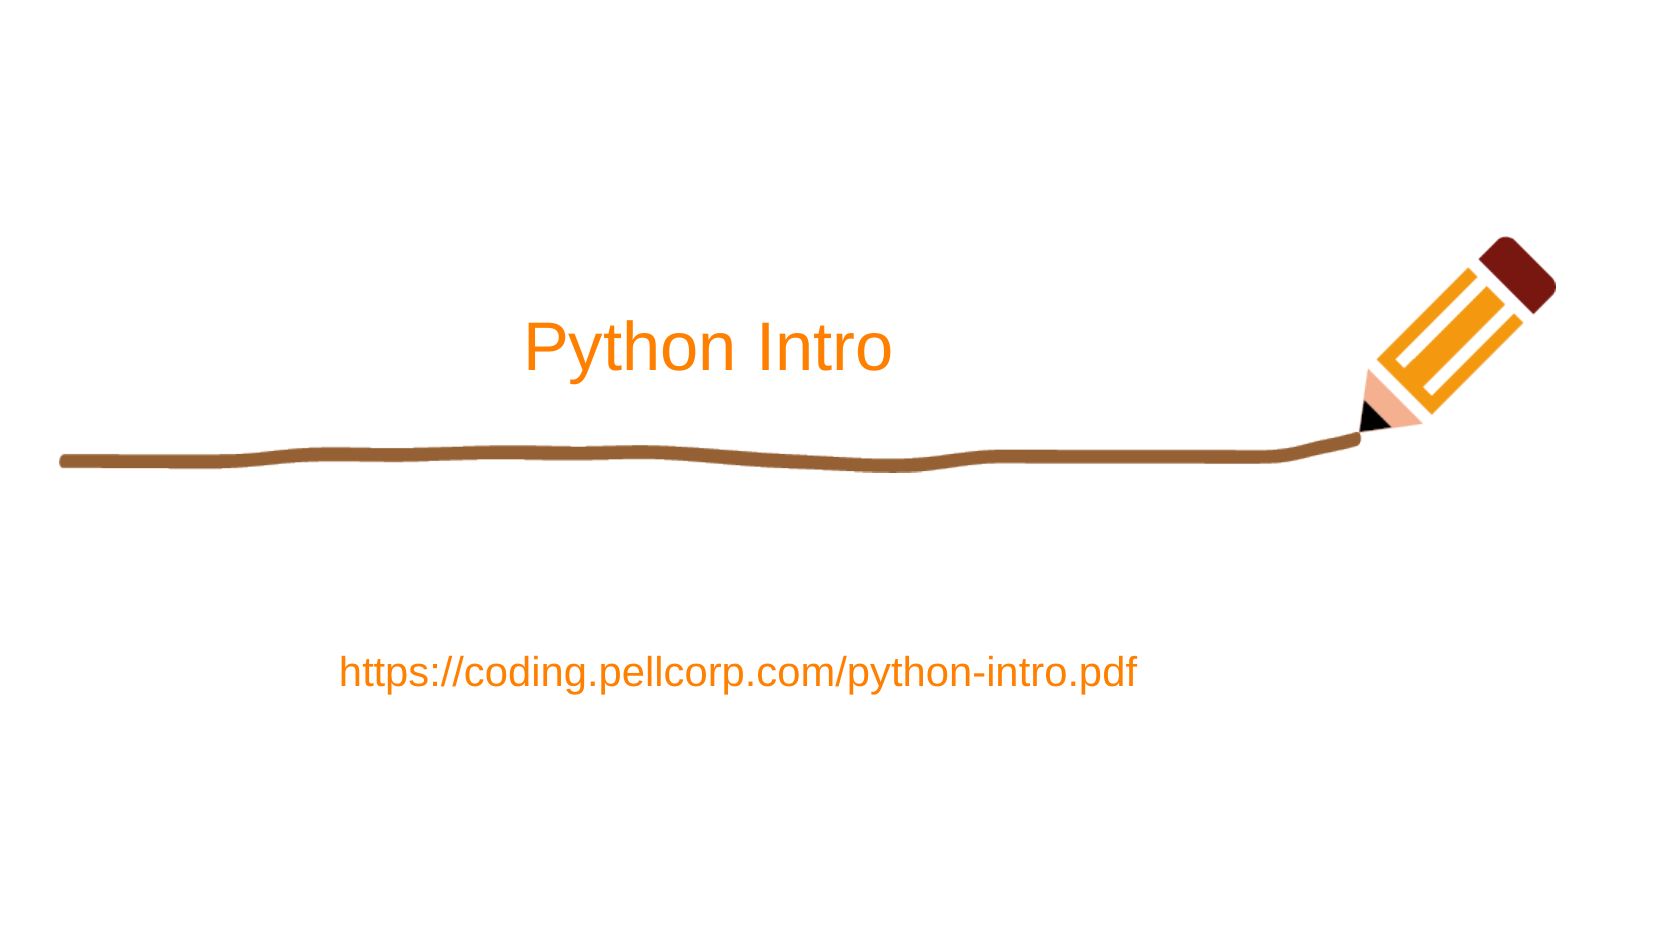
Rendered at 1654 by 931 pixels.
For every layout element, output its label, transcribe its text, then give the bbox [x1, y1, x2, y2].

picture [59, 236, 1556, 473]
title https://coding.pellcorp.com/python-intro.pdf [118, 590, 1359, 753]
title Python Intro [88, 265, 1329, 429]
